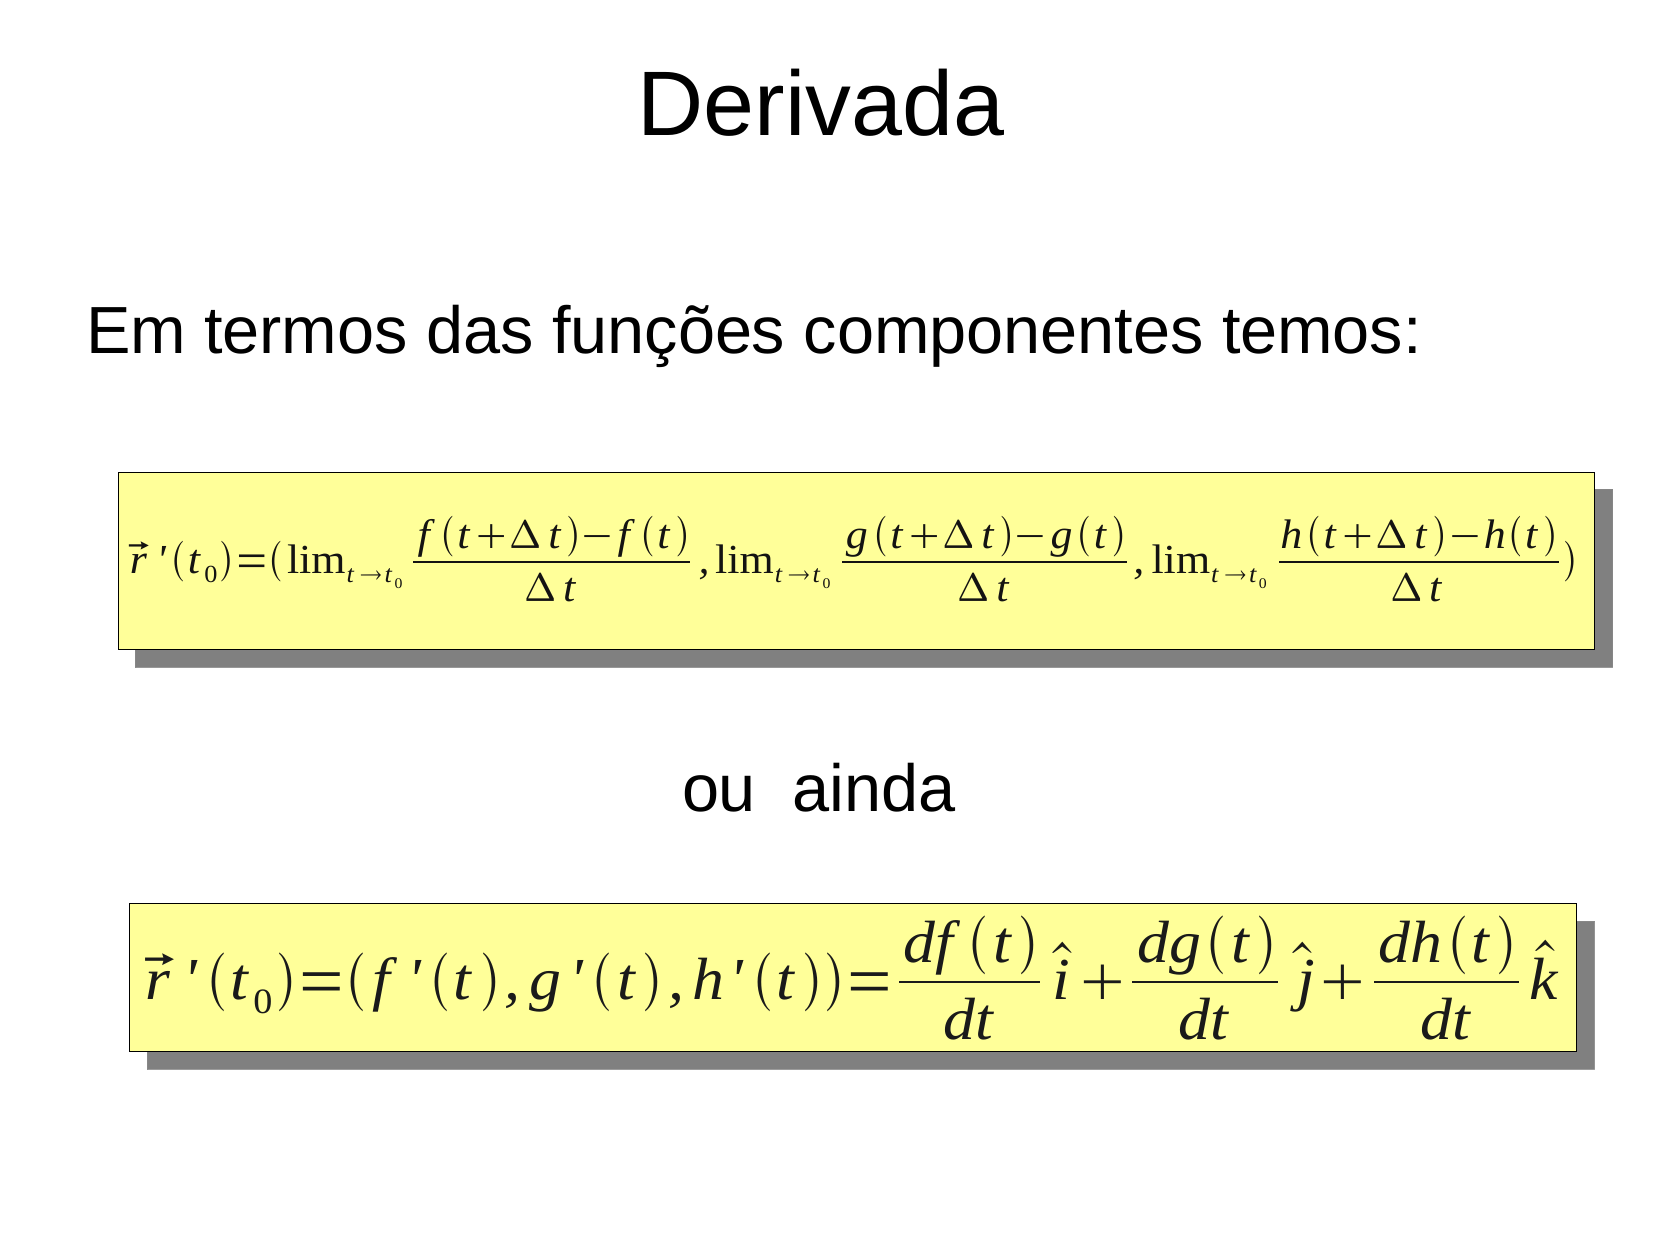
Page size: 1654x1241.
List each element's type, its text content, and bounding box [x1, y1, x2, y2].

text_box [118, 472, 1595, 650]
list Em termos das funções componentes temos: [85, 292, 1575, 1152]
chart [120, 511, 1583, 611]
title Derivada [77, 7, 1566, 200]
chart [135, 909, 1565, 1053]
text_box ou ainda [667, 744, 987, 834]
text_box [129, 903, 1577, 1052]
